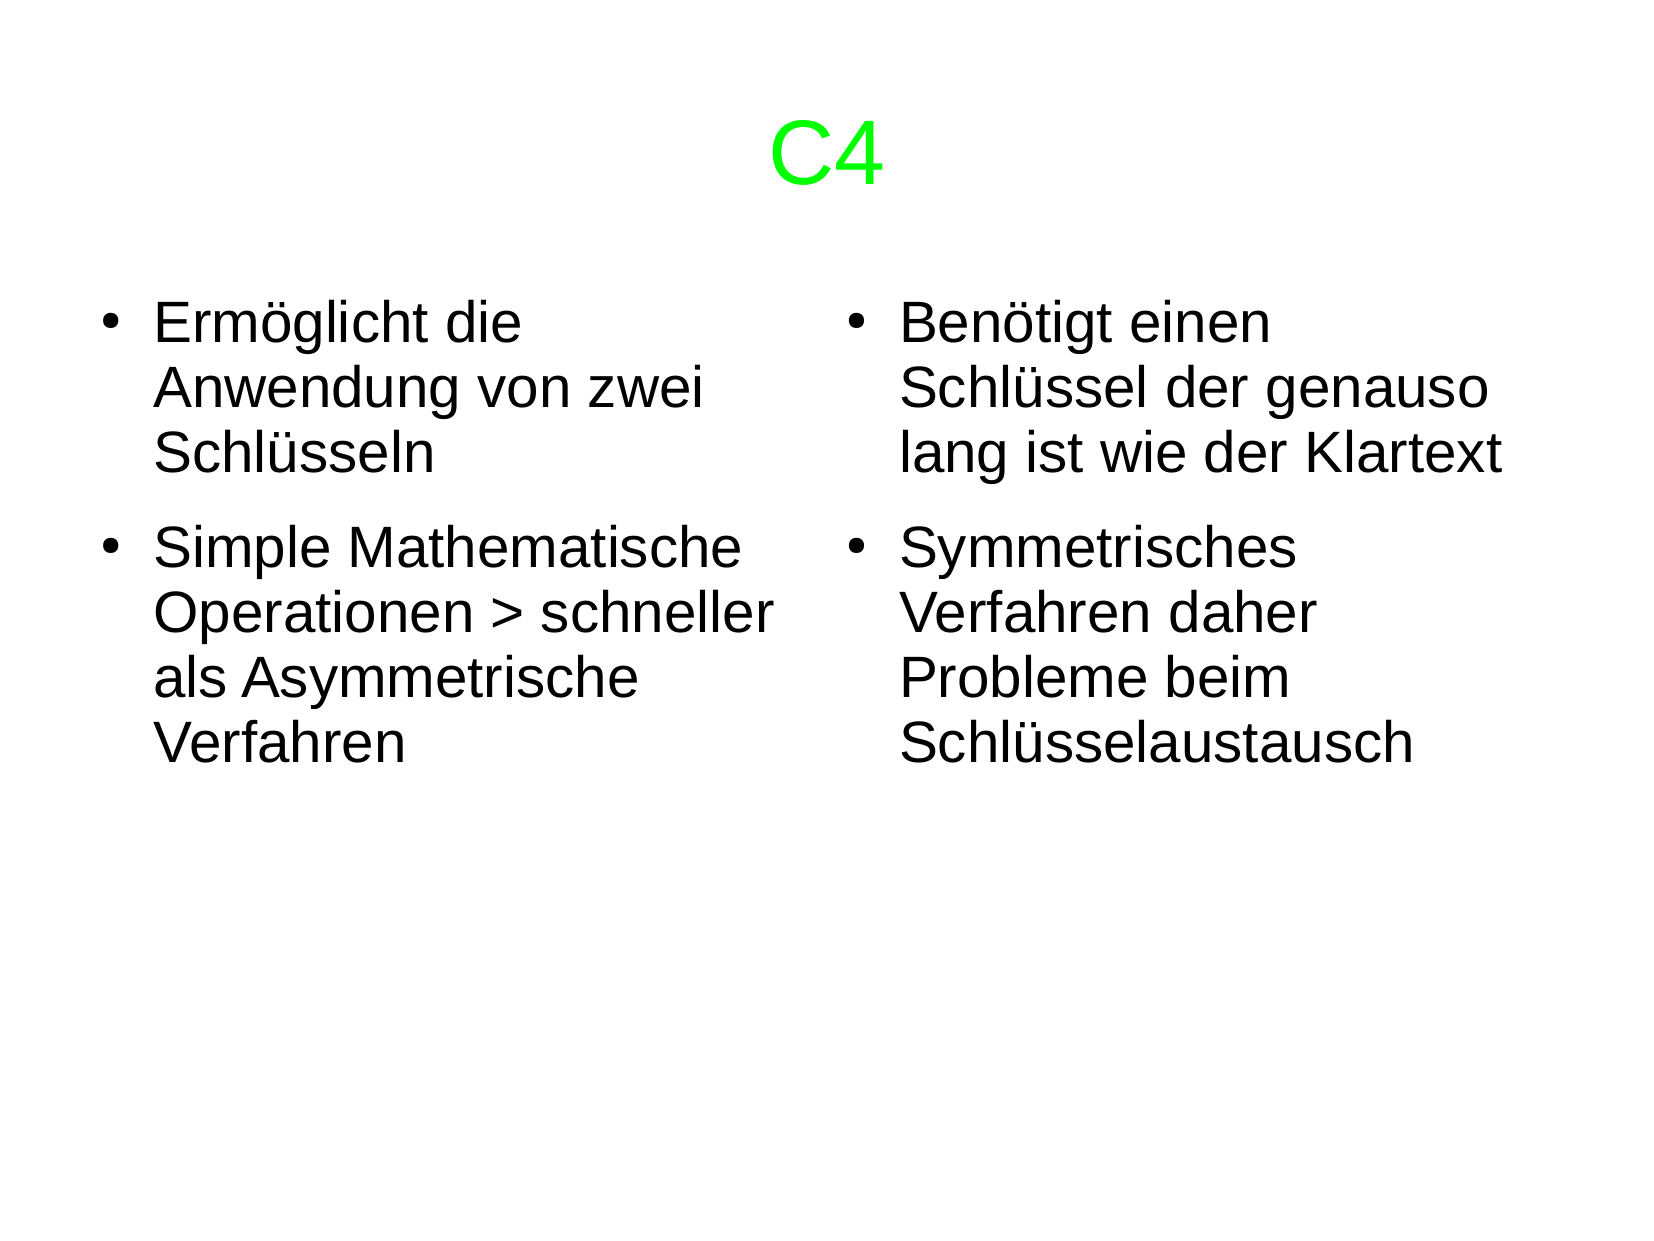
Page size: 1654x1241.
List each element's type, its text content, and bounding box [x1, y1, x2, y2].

title C4 [82, 49, 1571, 257]
list Benötigt einen Schlüssel der genauso lang ist wie der Klartext Symmetrisches Verfahren daher Probleme beim Schlüsselaustausch [828, 290, 1539, 1010]
list Ermöglicht die Anwendung von zwei Schlüsseln Simple Mathematische Operationen > schneller als Asymmetrische Verfahren [82, 290, 793, 1010]
